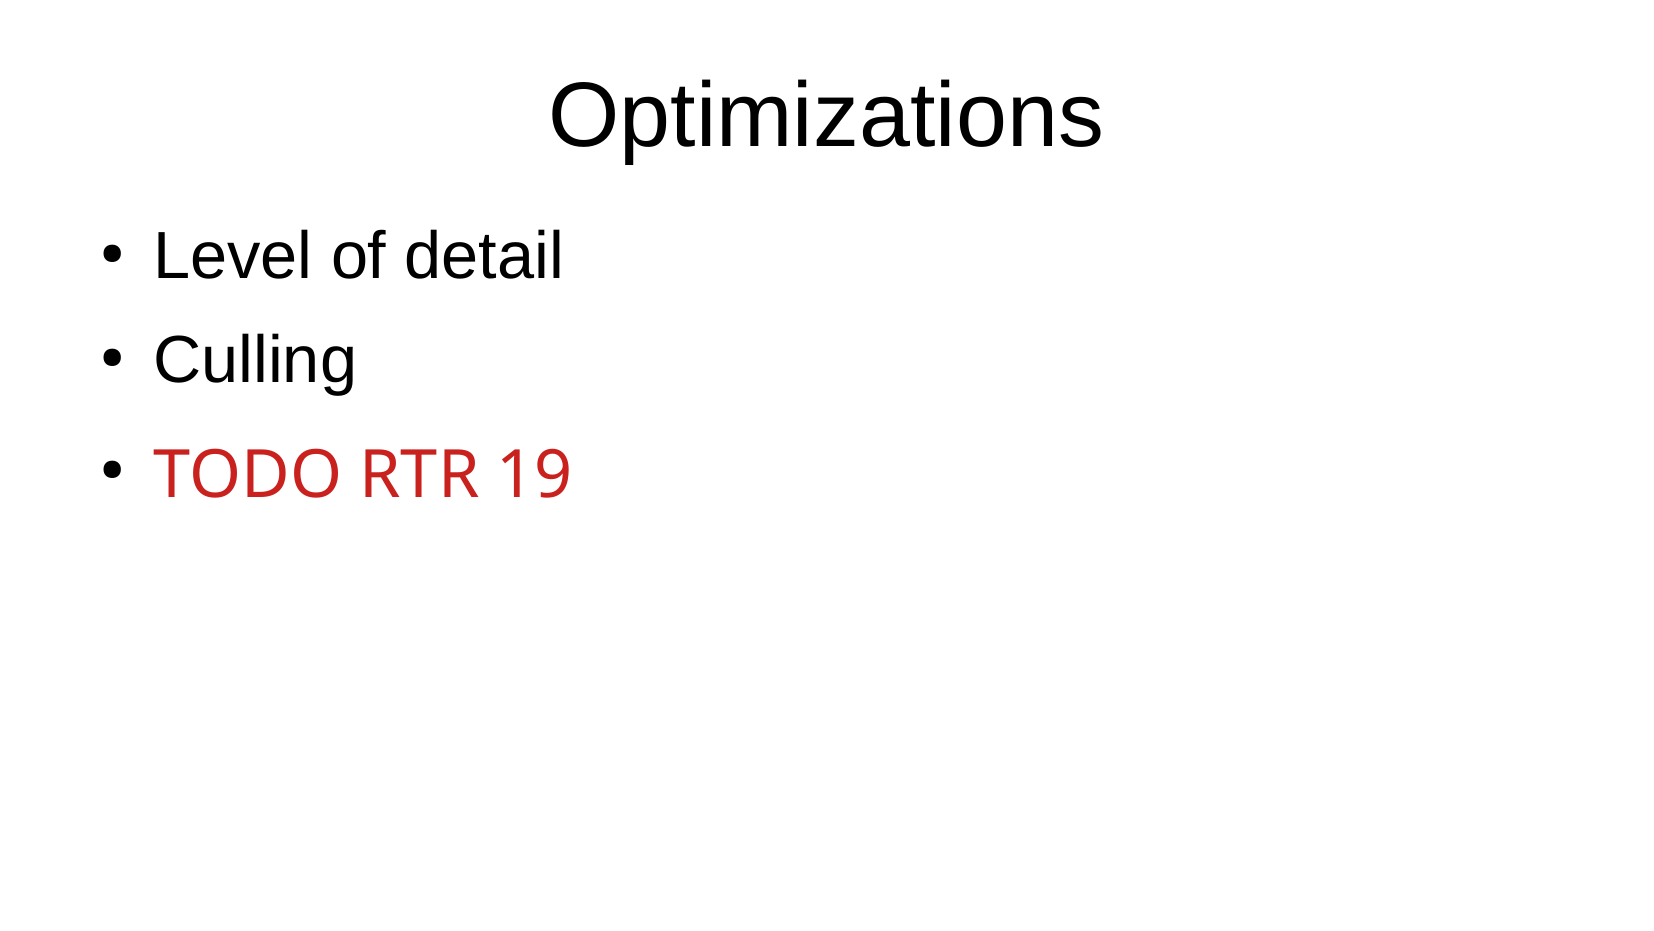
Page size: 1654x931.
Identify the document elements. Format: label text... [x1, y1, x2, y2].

list Level of detail Culling TODO RTR 19 [82, 217, 1571, 758]
title Optimizations [82, 37, 1571, 193]
